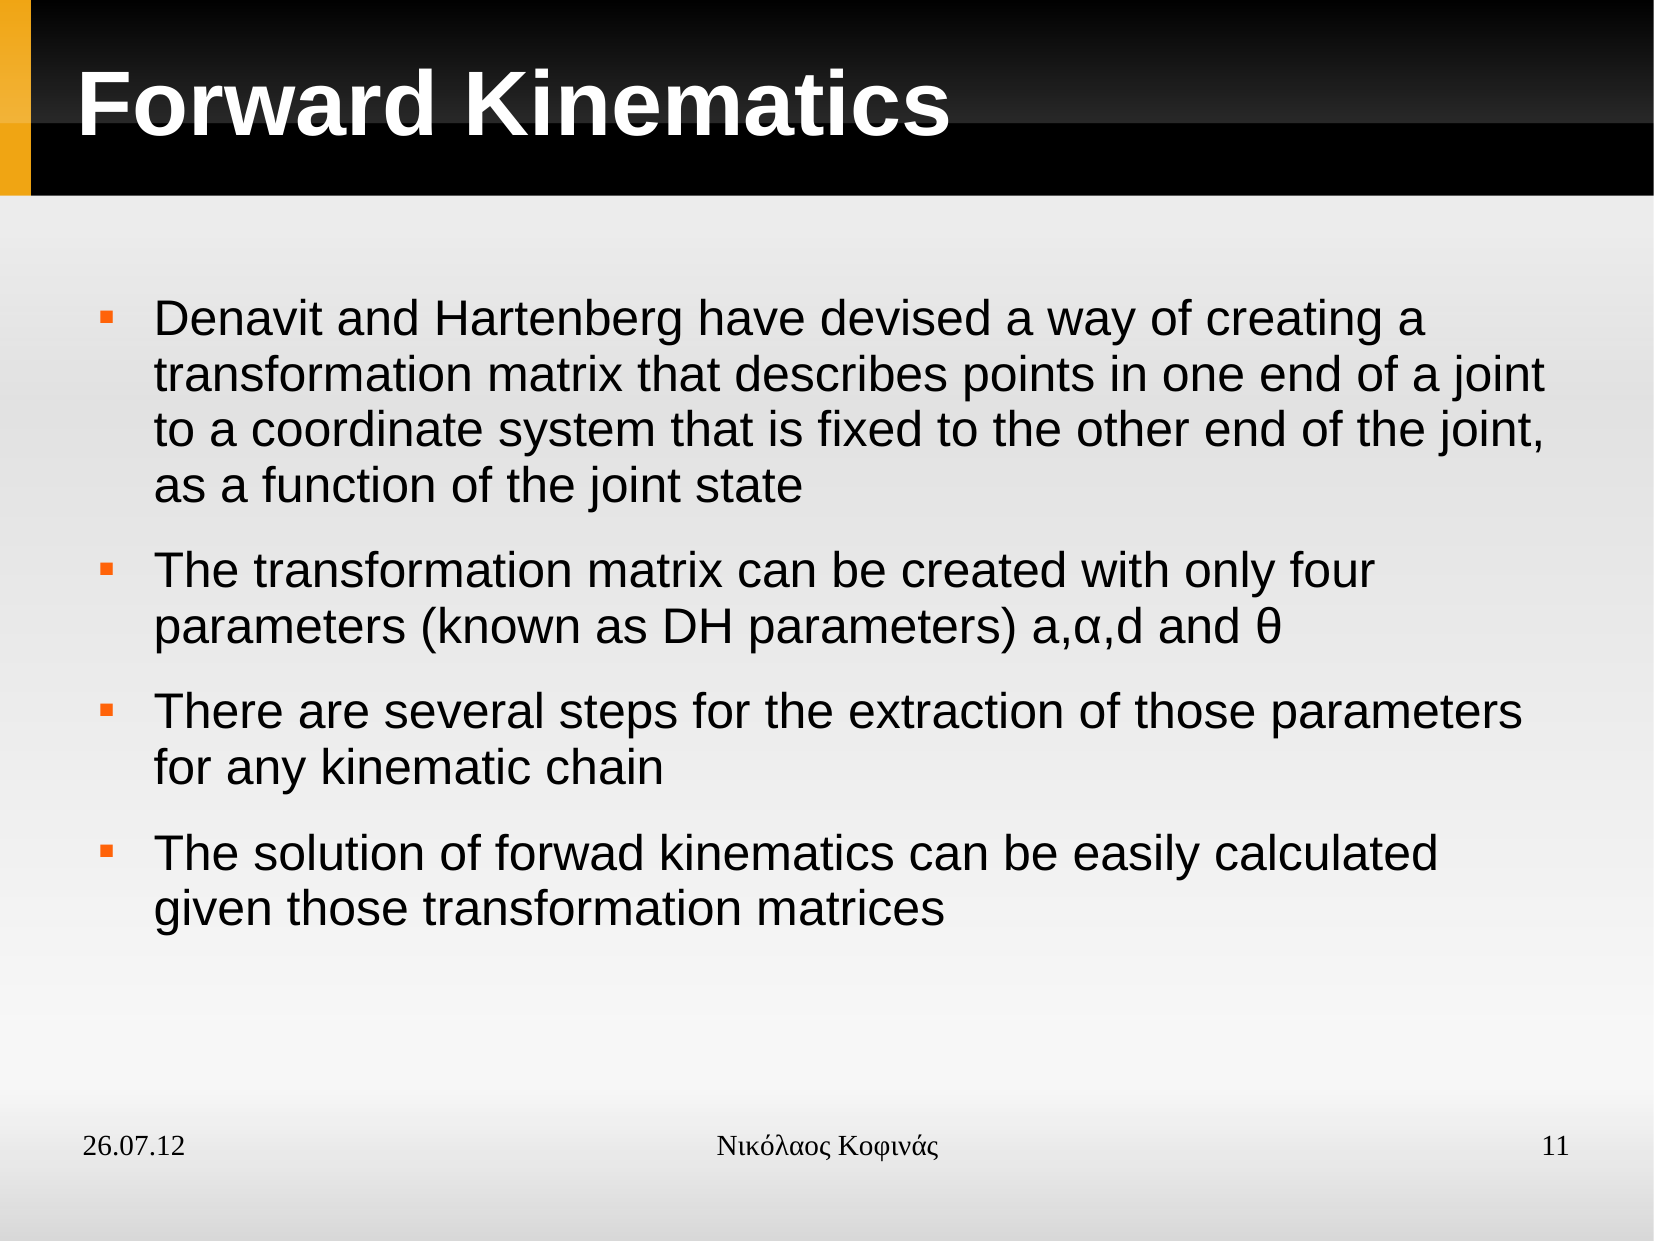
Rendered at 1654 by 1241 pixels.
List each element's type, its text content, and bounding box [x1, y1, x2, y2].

list Denavit and Hartenberg have devised a way of creating a transformation matrix that describes points in one end of a joint to a coordinate system that is fixed to the other end of the joint, as a function of the joint state The transformation matrix can be created with only four parameters (known as DH parameters) a,α,d and θ There are several steps for the extraction of those parameters for any kinematic chain The solution of forwad kinematics can be easily calculated given those transformation matrices [82, 290, 1571, 1109]
picture [0, 0, 1654, 1241]
title Forward Kinematics [76, 0, 1565, 208]
